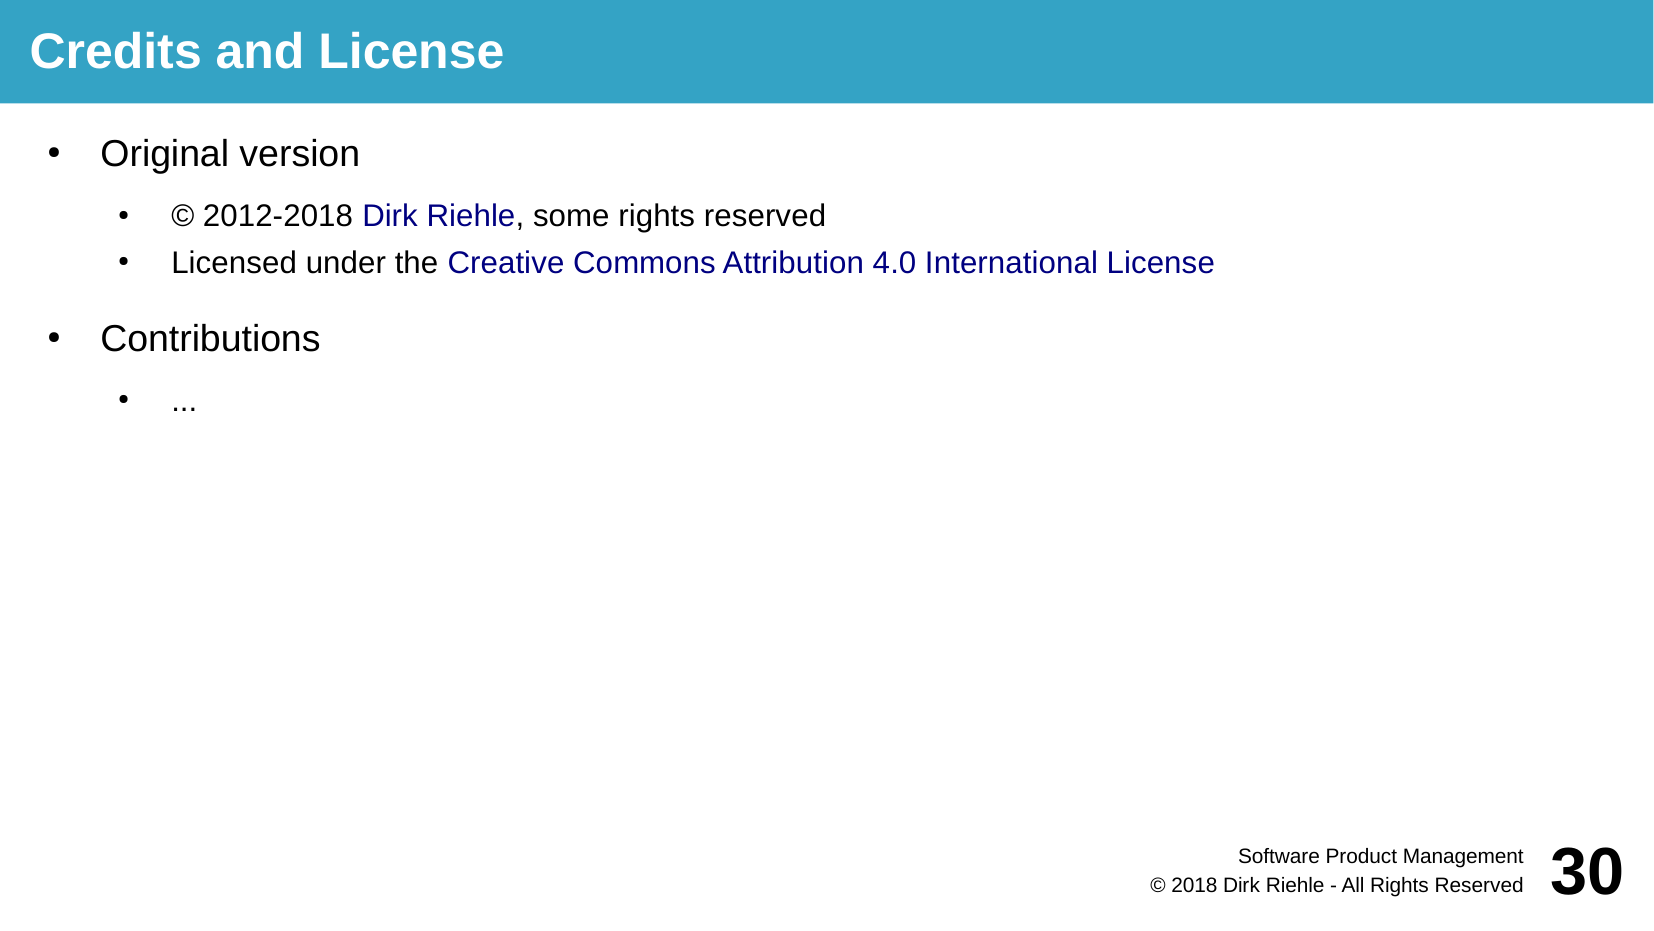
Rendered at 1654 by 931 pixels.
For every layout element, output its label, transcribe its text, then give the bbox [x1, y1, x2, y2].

list Original version © 2012-2018 Dirk Riehle, some rights reserved Licensed under the Creative Commons Attribution 4.0 International License Contributions ... [29, 132, 1625, 798]
title Credits and License [0, 0, 1654, 104]
